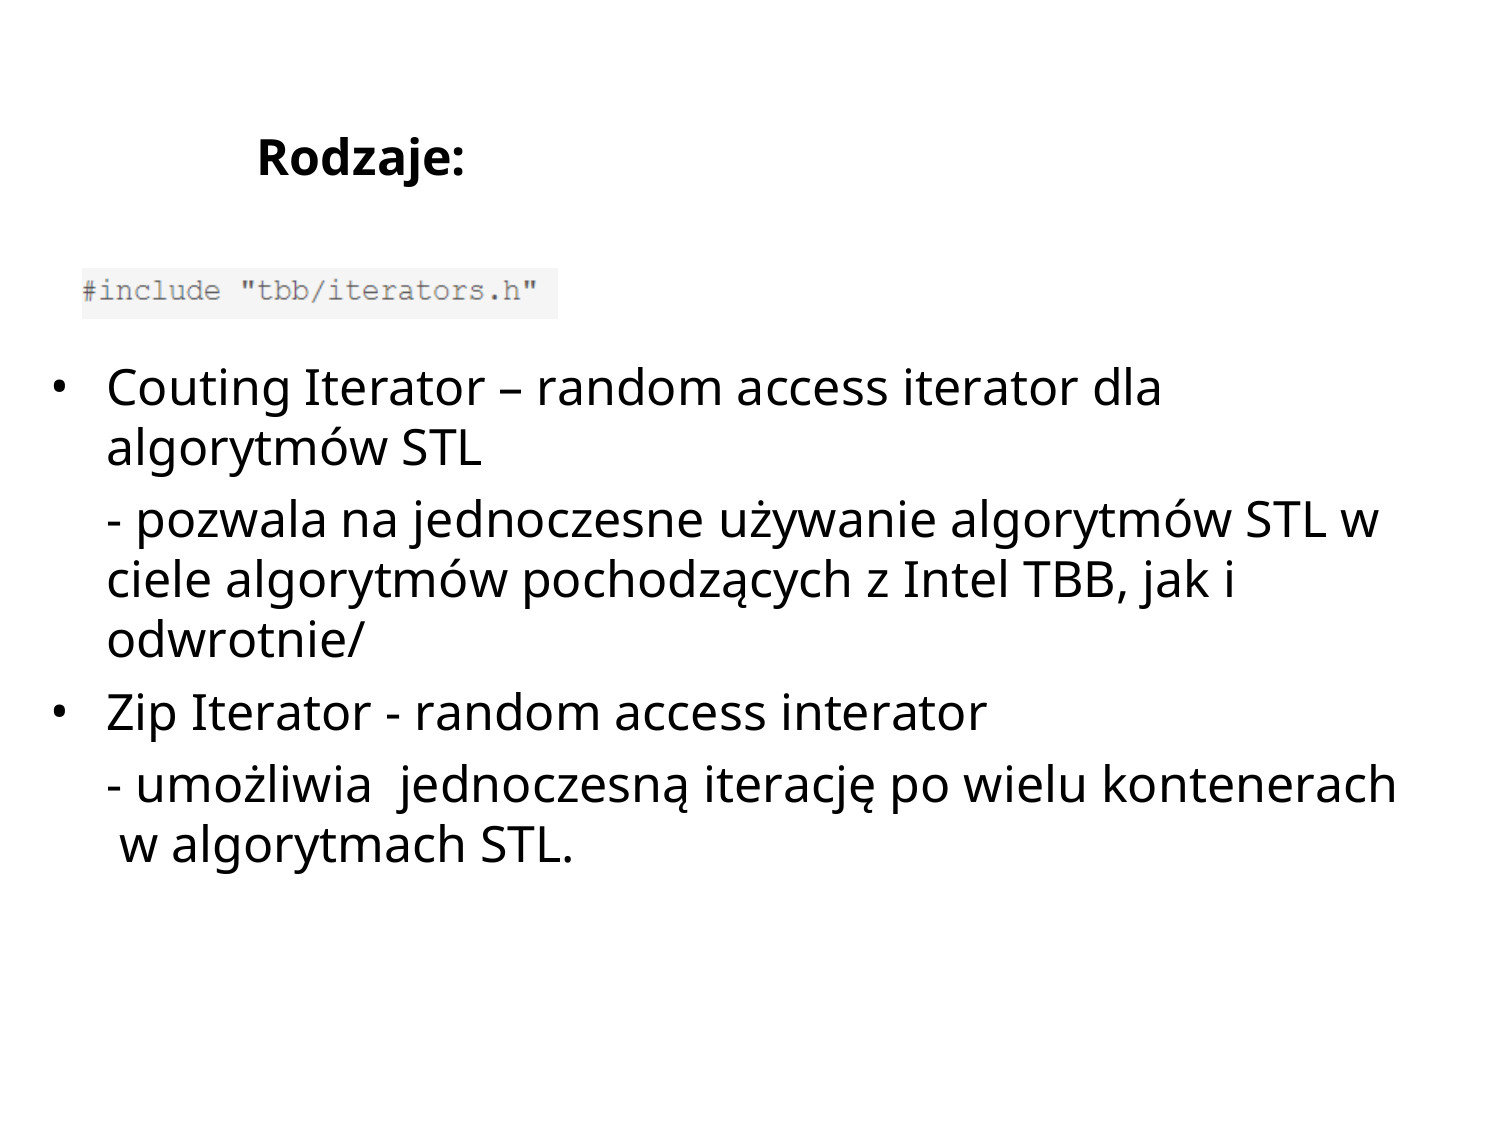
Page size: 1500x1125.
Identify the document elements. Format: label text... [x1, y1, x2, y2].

picture [82, 268, 558, 319]
list Couting Iterator – random access iterator dla algorytmów STL - pozwala na jednoczesne używanie algorytmów STL w ciele algorytmów pochodzących z Intel TBB, jak i odwrotnie/ Zip Iterator - random access interator - umożliwia jednoczesną iterację po wielu kontenerach w algorytmach STL. [35, 267, 1425, 1005]
title Rodzaje: [242, 78, 1425, 233]
